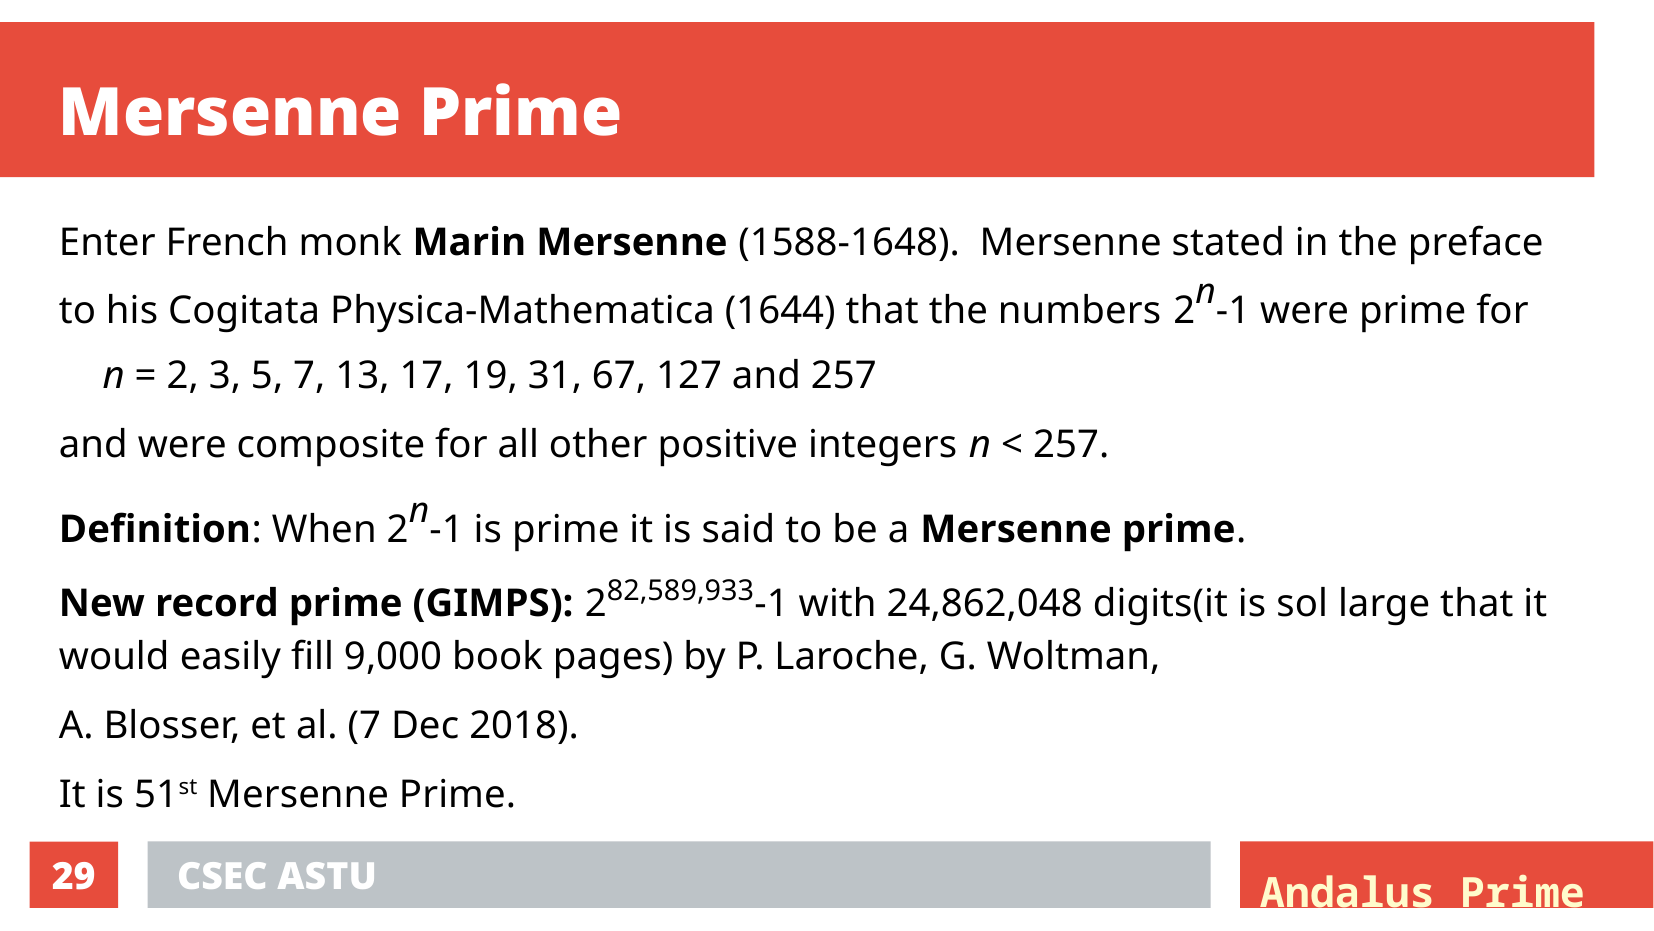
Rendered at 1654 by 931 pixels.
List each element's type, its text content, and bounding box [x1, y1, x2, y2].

title Mersenne Prime [59, 44, 1595, 156]
list Enter French monk Marin Mersenne (1588-1648). Mersenne stated in the preface to his Cogitata Physica-Mathematica (1644) that the numbers 2n-1 were prime for n = 2, 3, 5, 7, 13, 17, 19, 31, 67, 127 and 257 and were composite for all other positive integers n < 257. Definition: When 2n-1 is prime it is said to be a Mersenne prime. New record prime (GIMPS): 282,589,933-1 with 24,862,048 digits(it is sol large that it would easily fill 9,000 book pages) by P. Laroche, G. Woltman, A. Blosser, et al. (7 Dec 2018). It is 51st Mersenne Prime. [59, 213, 1565, 820]
text_box Andalus Prime [1245, 855, 1636, 912]
